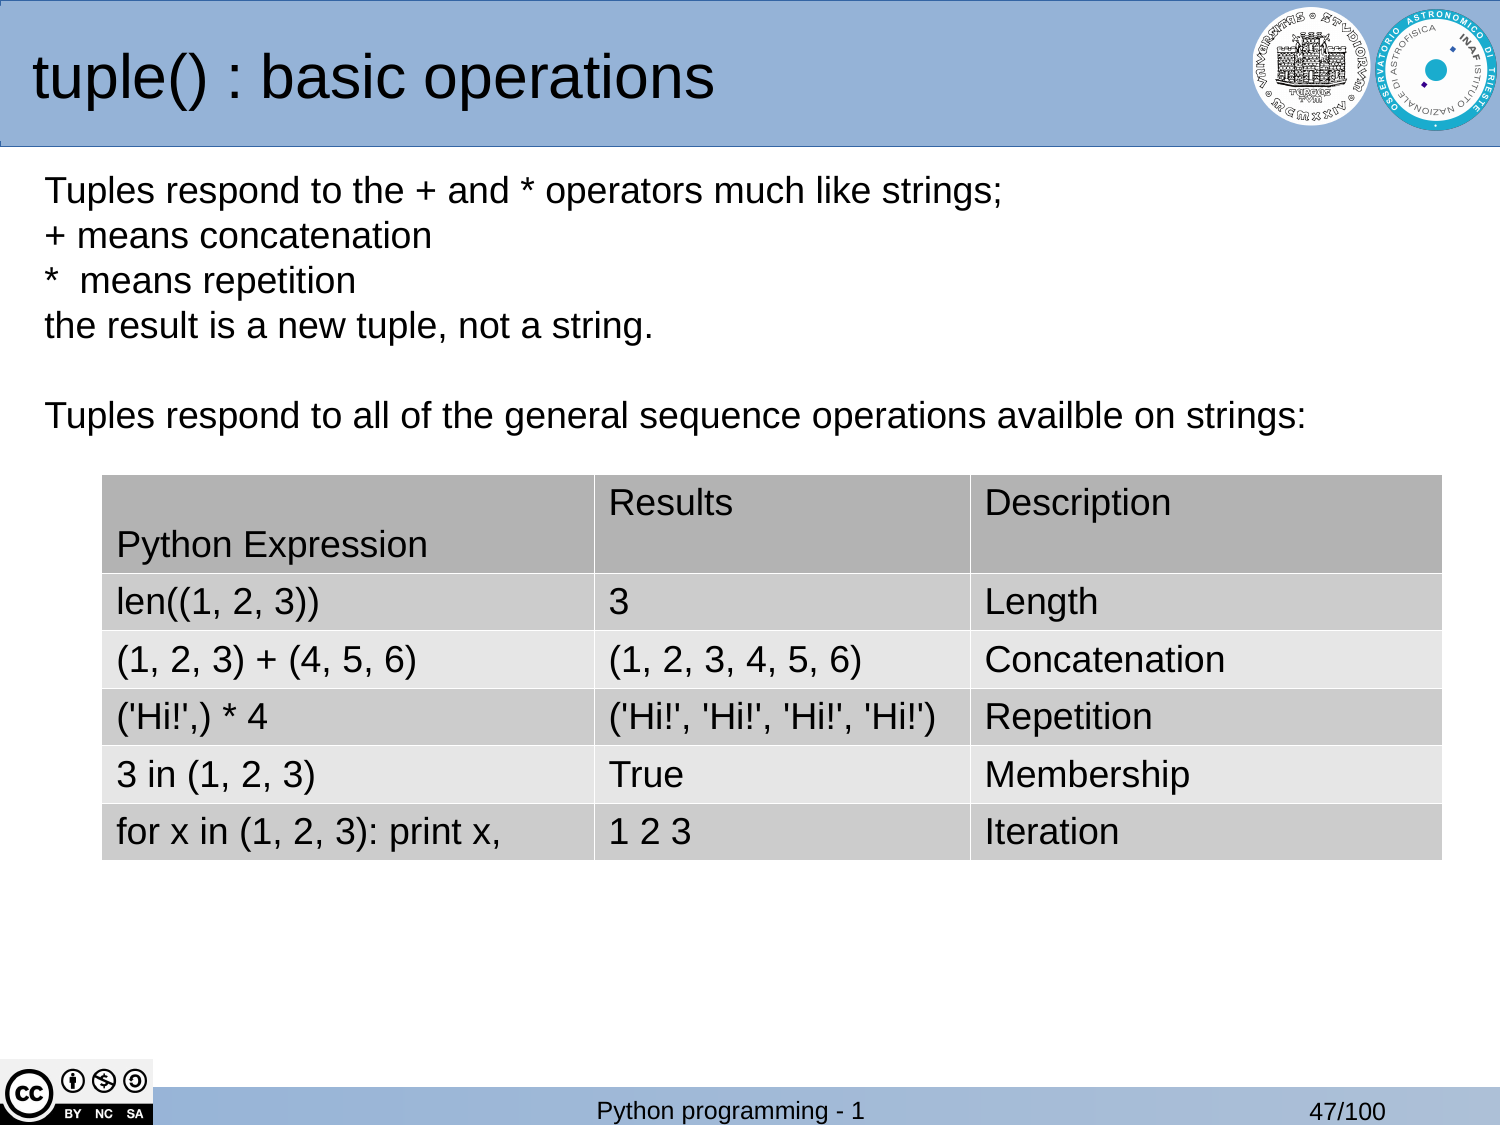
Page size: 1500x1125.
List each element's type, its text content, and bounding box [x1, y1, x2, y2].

table_cell (1, 2, 3, 4, 5, 6) [595, 631, 970, 688]
table_cell Length [971, 574, 1442, 630]
picture [0, 1059, 153, 1125]
table_cell Concatenation [971, 631, 1442, 688]
table_cell Membership [971, 746, 1442, 803]
picture [1253, 0, 1500, 156]
table_cell 3 [595, 574, 970, 630]
table_cell ('Hi!', 'Hi!', 'Hi!', 'Hi!') [595, 689, 970, 745]
table_header Python Expression [102, 475, 594, 573]
table_cell 1 2 3 [595, 804, 970, 860]
table_cell for x in (1, 2, 3): print x, [102, 804, 594, 860]
table_cell (1, 2, 3) + (4, 5, 6) [102, 631, 594, 688]
table_cell ('Hi!',) * 4 [102, 689, 594, 745]
table_cell len((1, 2, 3)) [102, 574, 594, 630]
table_header Description [971, 475, 1442, 573]
text_box tuple() : basic operations [0, 5, 1253, 141]
table_cell Repetition [971, 689, 1442, 745]
table_cell Iteration [971, 804, 1442, 860]
list Tuples respond to the + and * operators much like strings; + means concatenation * means repetition the result is a new tuple, not a string. Tuples respond to all of the general sequence operations availble on strings: [29, 158, 1500, 1071]
table_header Results [595, 475, 970, 573]
table_cell True [595, 746, 970, 803]
table_cell 3 in (1, 2, 3) [102, 746, 594, 803]
